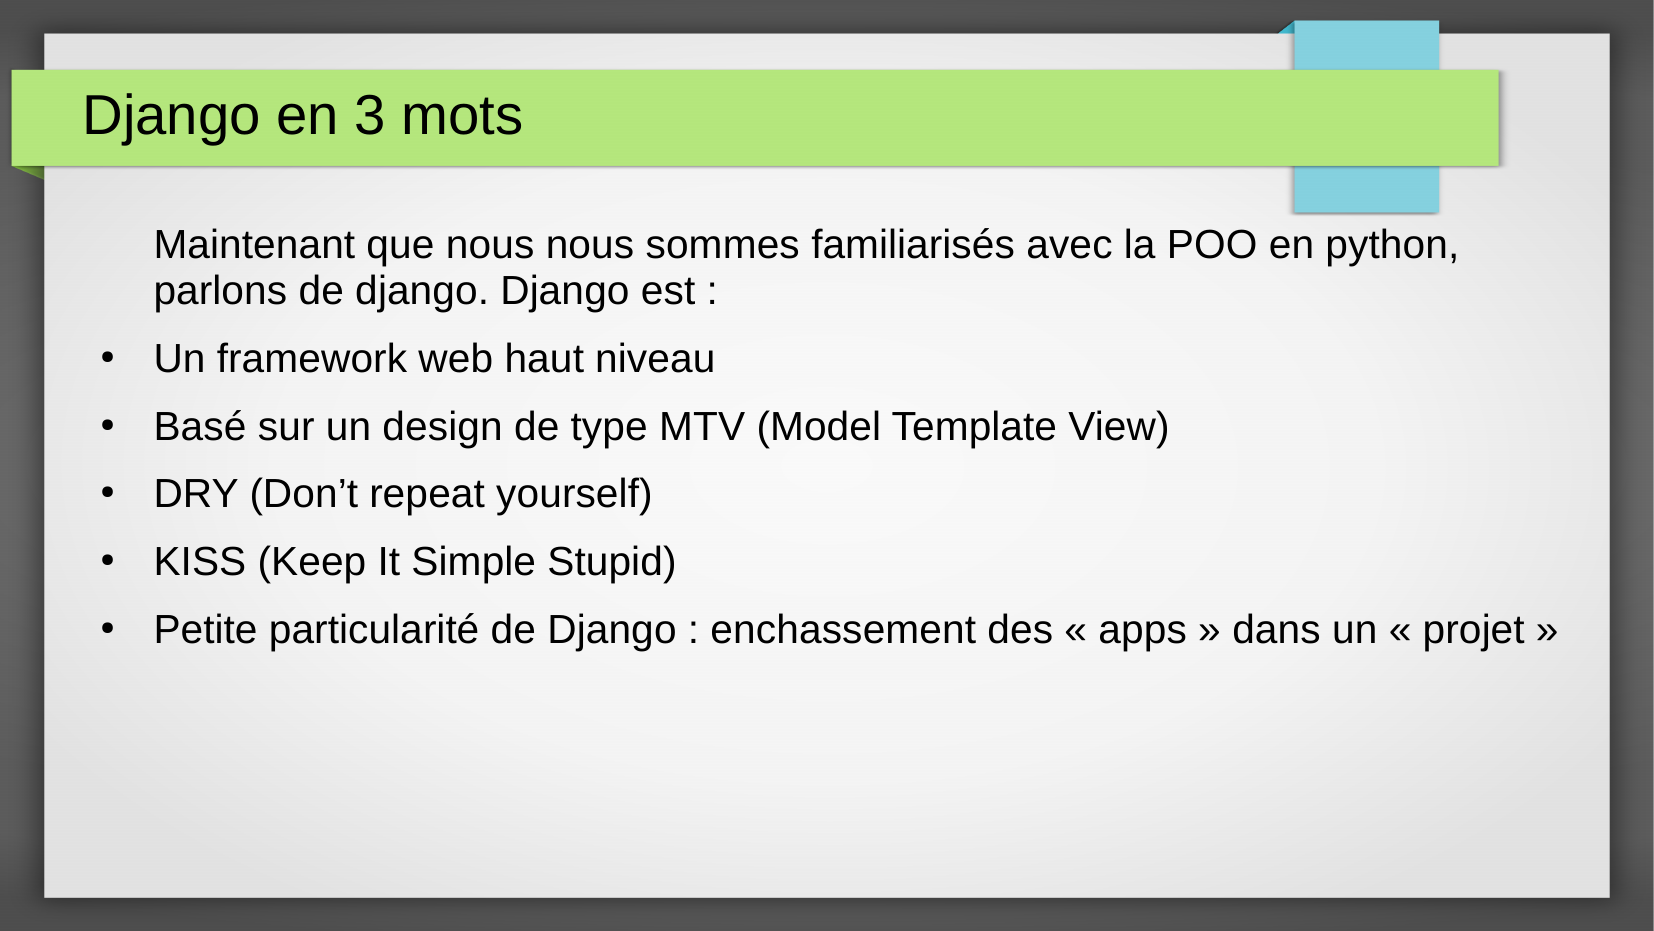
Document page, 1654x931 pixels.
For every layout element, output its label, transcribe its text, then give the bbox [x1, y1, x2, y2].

picture [0, 0, 1654, 931]
title Django en 3 mots [82, 70, 1264, 160]
list Maintenant que nous nous sommes familiarisés avec la POO en python, parlons de django. Django est : Un framework web haut niveau Basé sur un design de type MTV (Model Template View) DRY (Don’t repeat yourself) KISS (Keep It Simple Stupid) Petite particularité de Django : enchassement des « apps » dans un « projet » [82, 221, 1571, 761]
